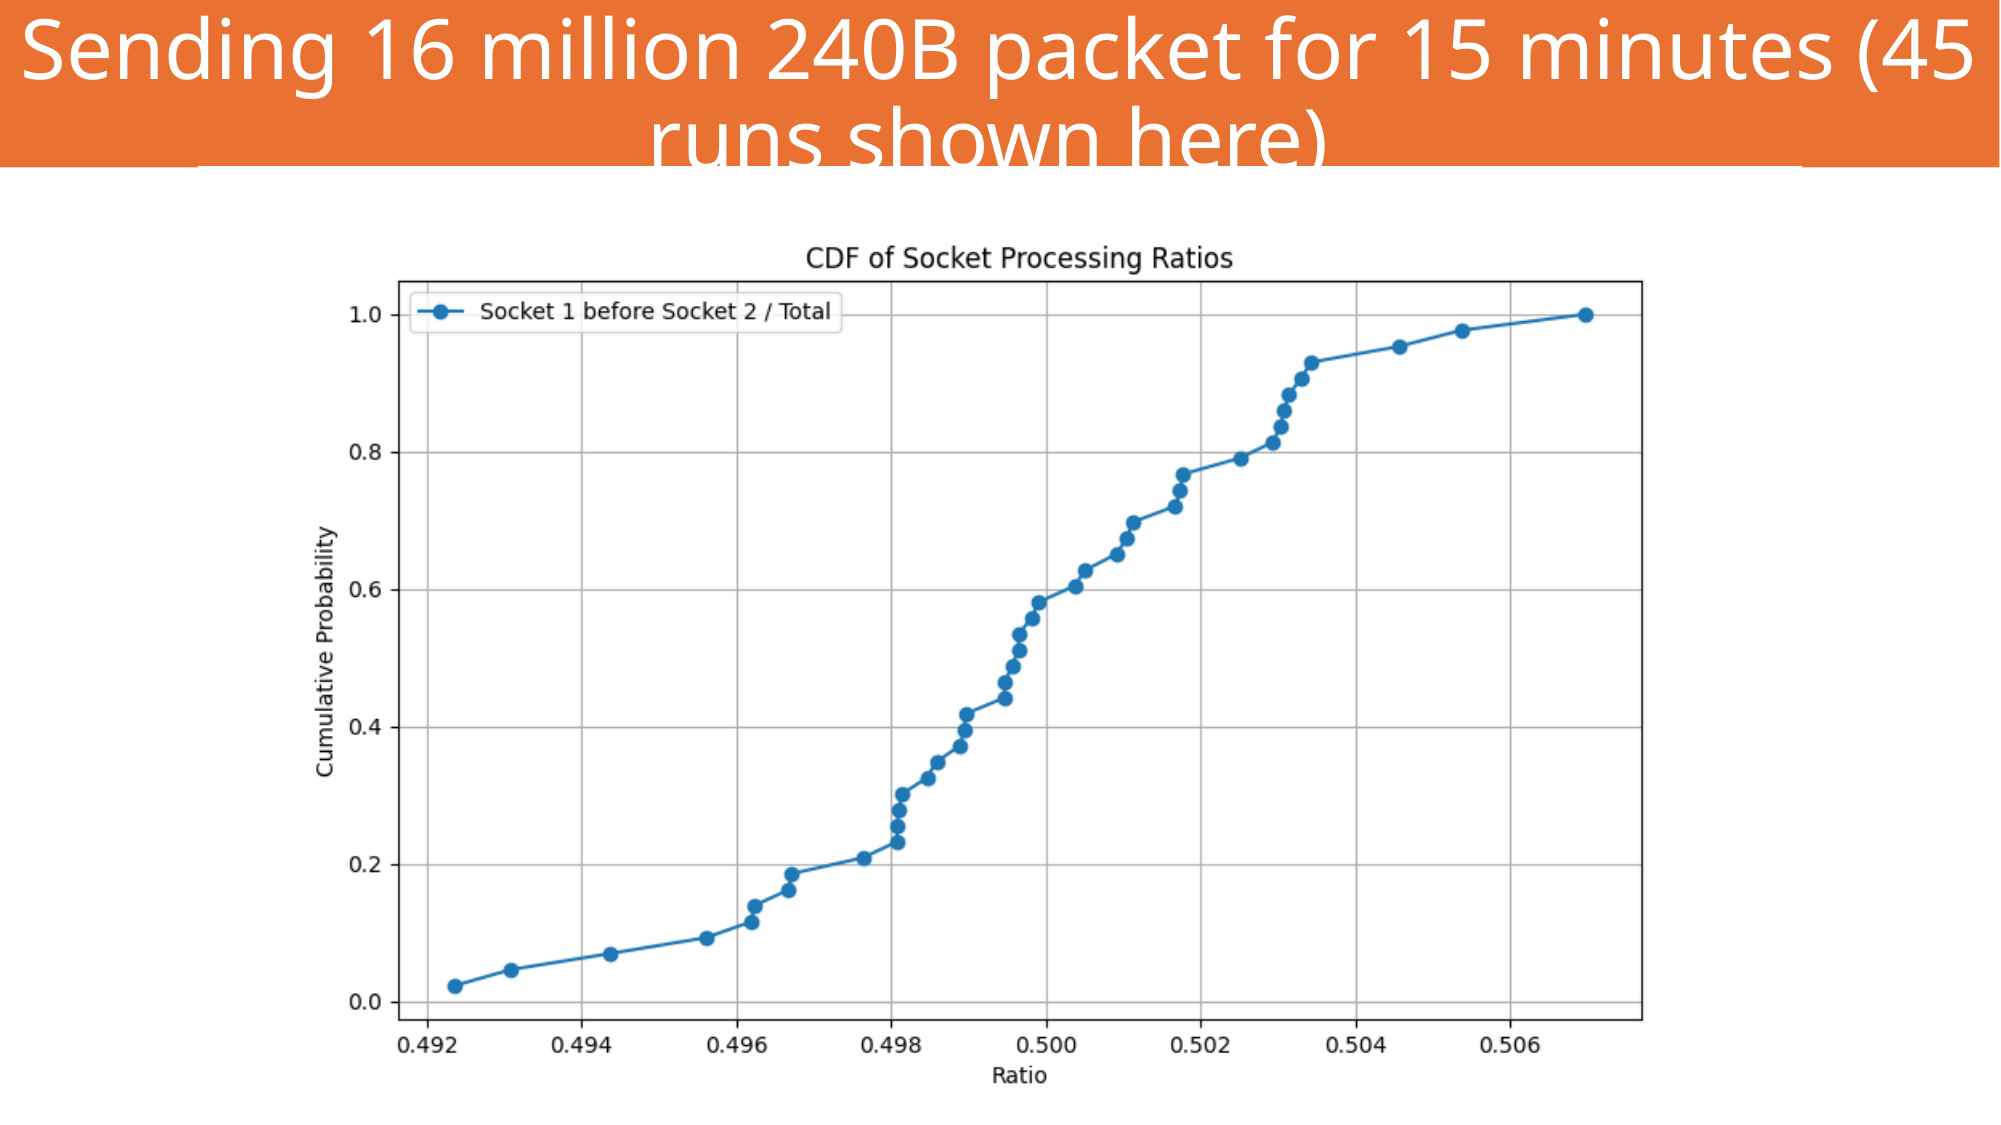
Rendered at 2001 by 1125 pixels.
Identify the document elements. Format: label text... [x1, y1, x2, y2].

title Sending 16 million 240B packet for 15 minutes (45 runs shown here) [0, 0, 2000, 168]
picture [198, 166, 1802, 1125]
